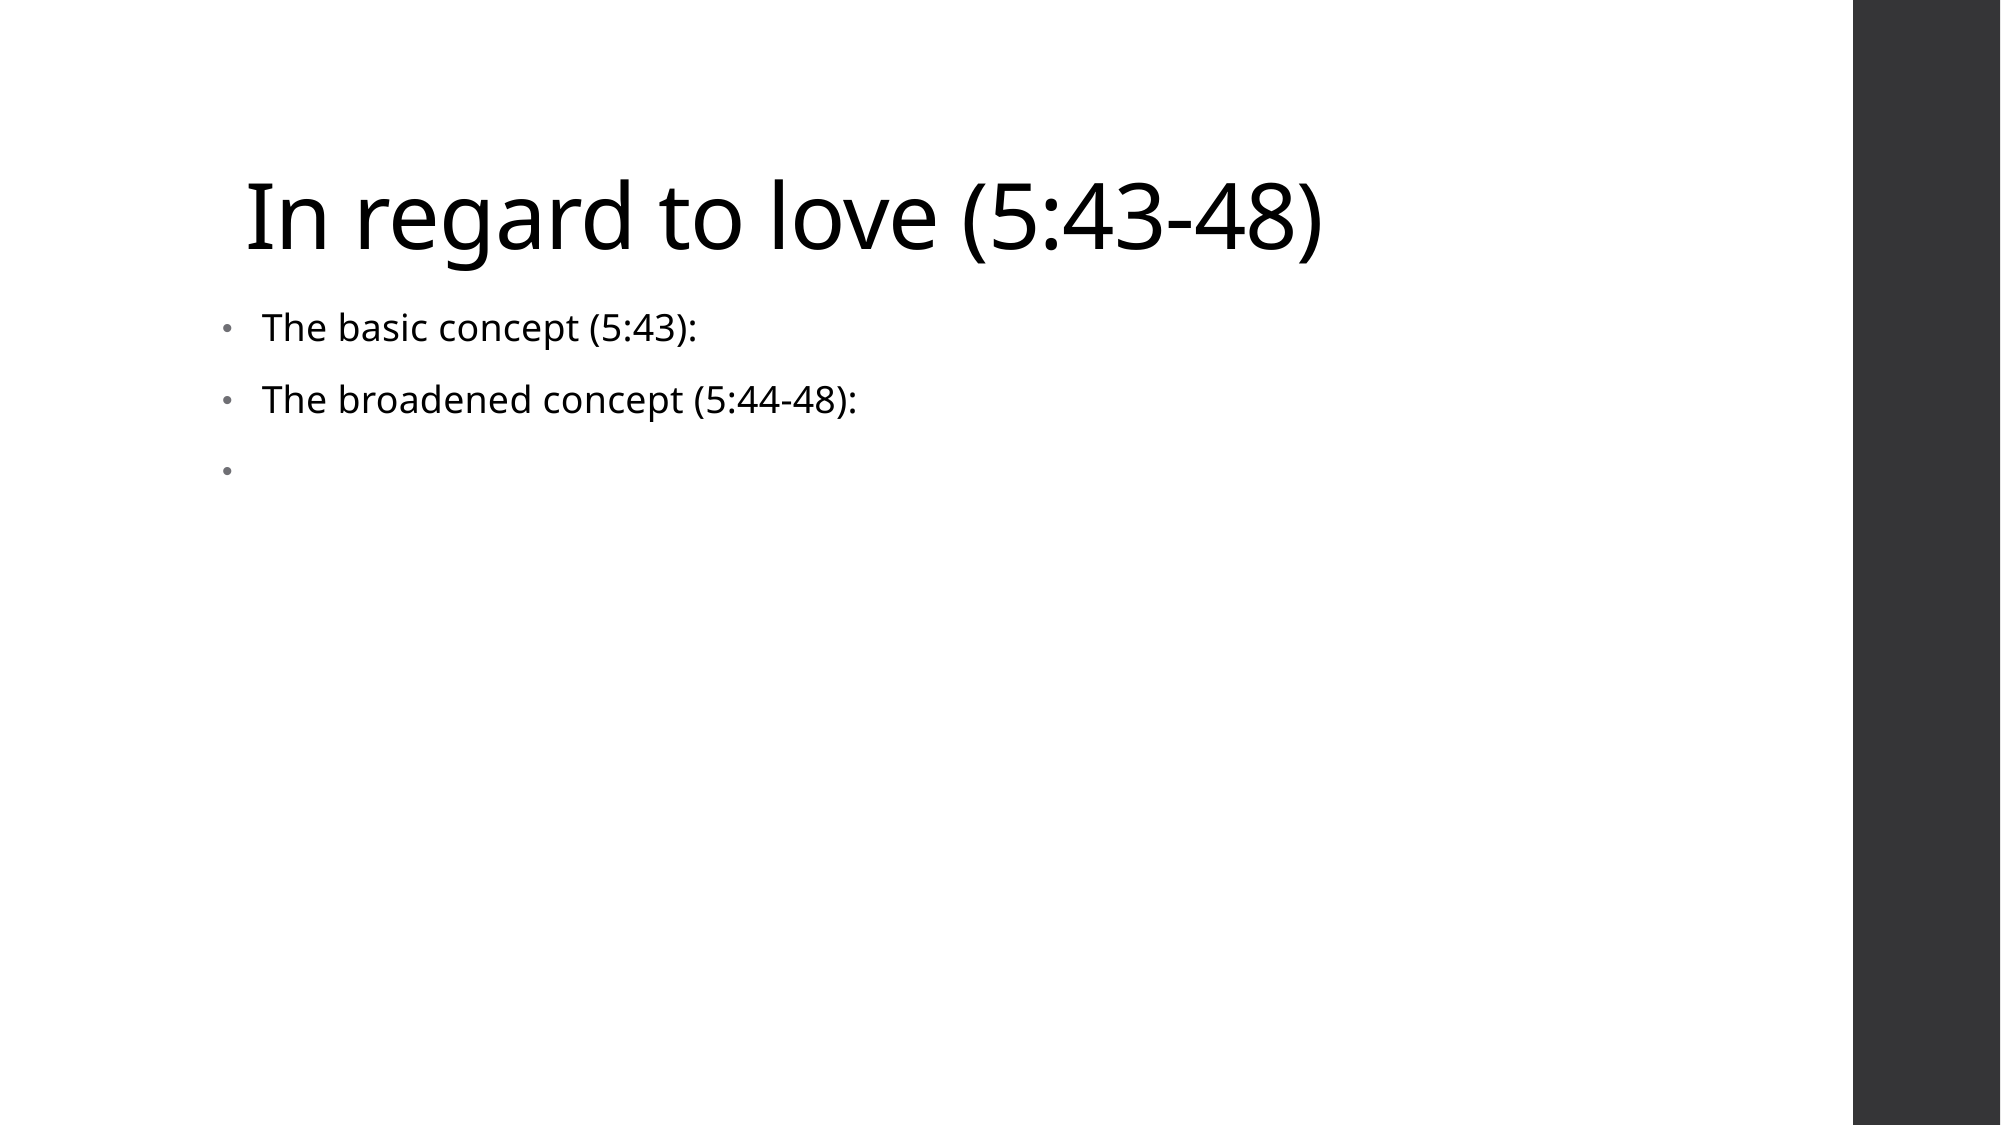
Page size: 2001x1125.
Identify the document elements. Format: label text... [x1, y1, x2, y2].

title In regard to love (5:43-48) [206, 60, 1797, 278]
list The basic concept (5:43): The broadened concept (5:44-48): [206, 299, 1617, 1014]
